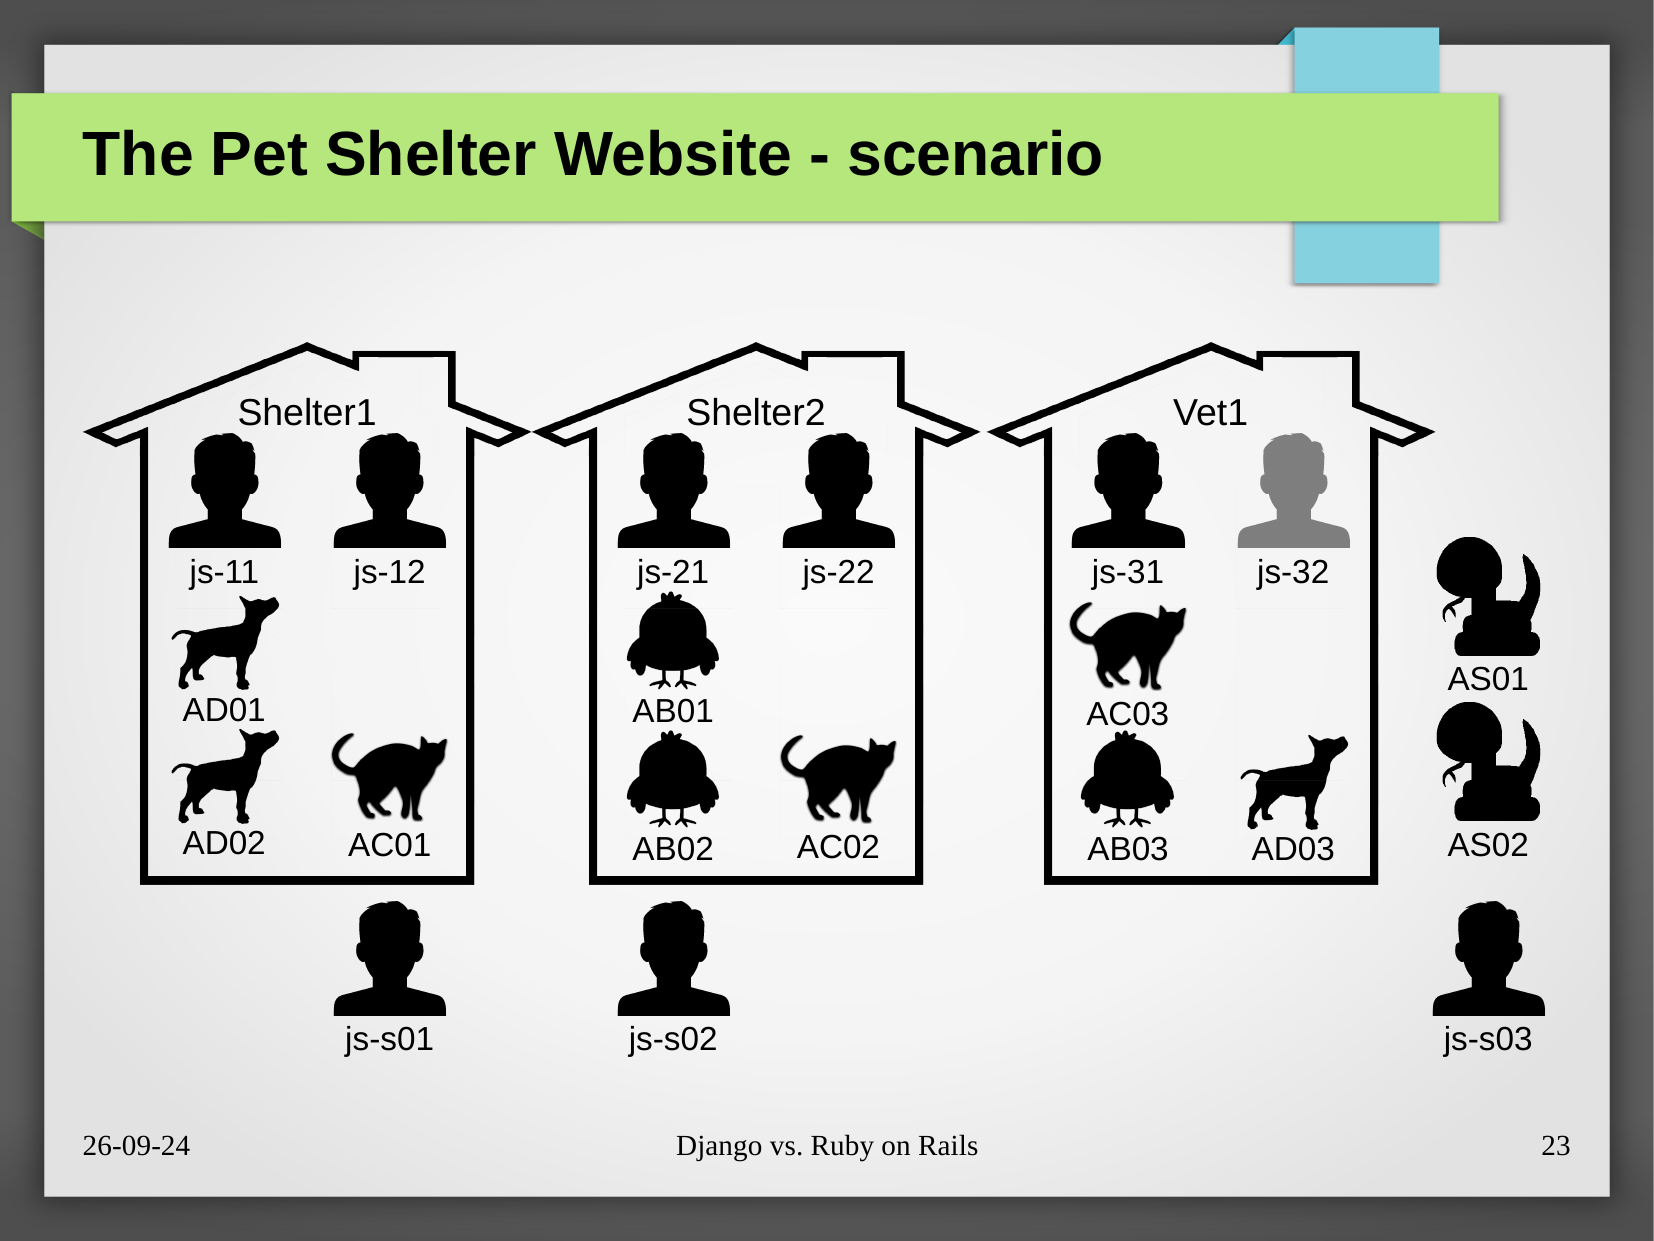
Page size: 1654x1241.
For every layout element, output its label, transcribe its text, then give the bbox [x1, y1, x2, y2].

text_box js-22 [779, 542, 898, 602]
text_box js-31 [1068, 542, 1188, 601]
text_box js-12 [330, 542, 449, 602]
text_box js-s02 [614, 1009, 733, 1069]
text_box AC03 [1093, 706, 1101, 716]
text_box js-11 [165, 542, 284, 583]
text_box AC03 [1068, 684, 1188, 725]
text_box AS01 [1436, 656, 1548, 702]
text_box AC02 [779, 817, 898, 877]
text_box AD01 [189, 702, 197, 712]
text_box js-s01 [330, 1009, 449, 1069]
text_box js-s03 [1429, 1009, 1548, 1069]
picture [0, 0, 1654, 1241]
text_box AS02 [1429, 821, 1548, 875]
text_box AD02 [165, 828, 284, 873]
text_box AB02 [614, 831, 733, 879]
text_box AD01 [210, 701, 223, 716]
text_box AD01 [232, 700, 242, 716]
text_box AD01 [165, 694, 284, 716]
text_box AC03 [1136, 704, 1146, 723]
title The Pet Shelter Website - scenario [82, 94, 1264, 213]
text_box AB03 [1068, 831, 1188, 879]
text_box AC03 [1089, 718, 1105, 725]
text_box AC01 [330, 815, 449, 875]
text_box js-21 [614, 542, 733, 602]
text_box js-32 [1234, 548, 1353, 602]
